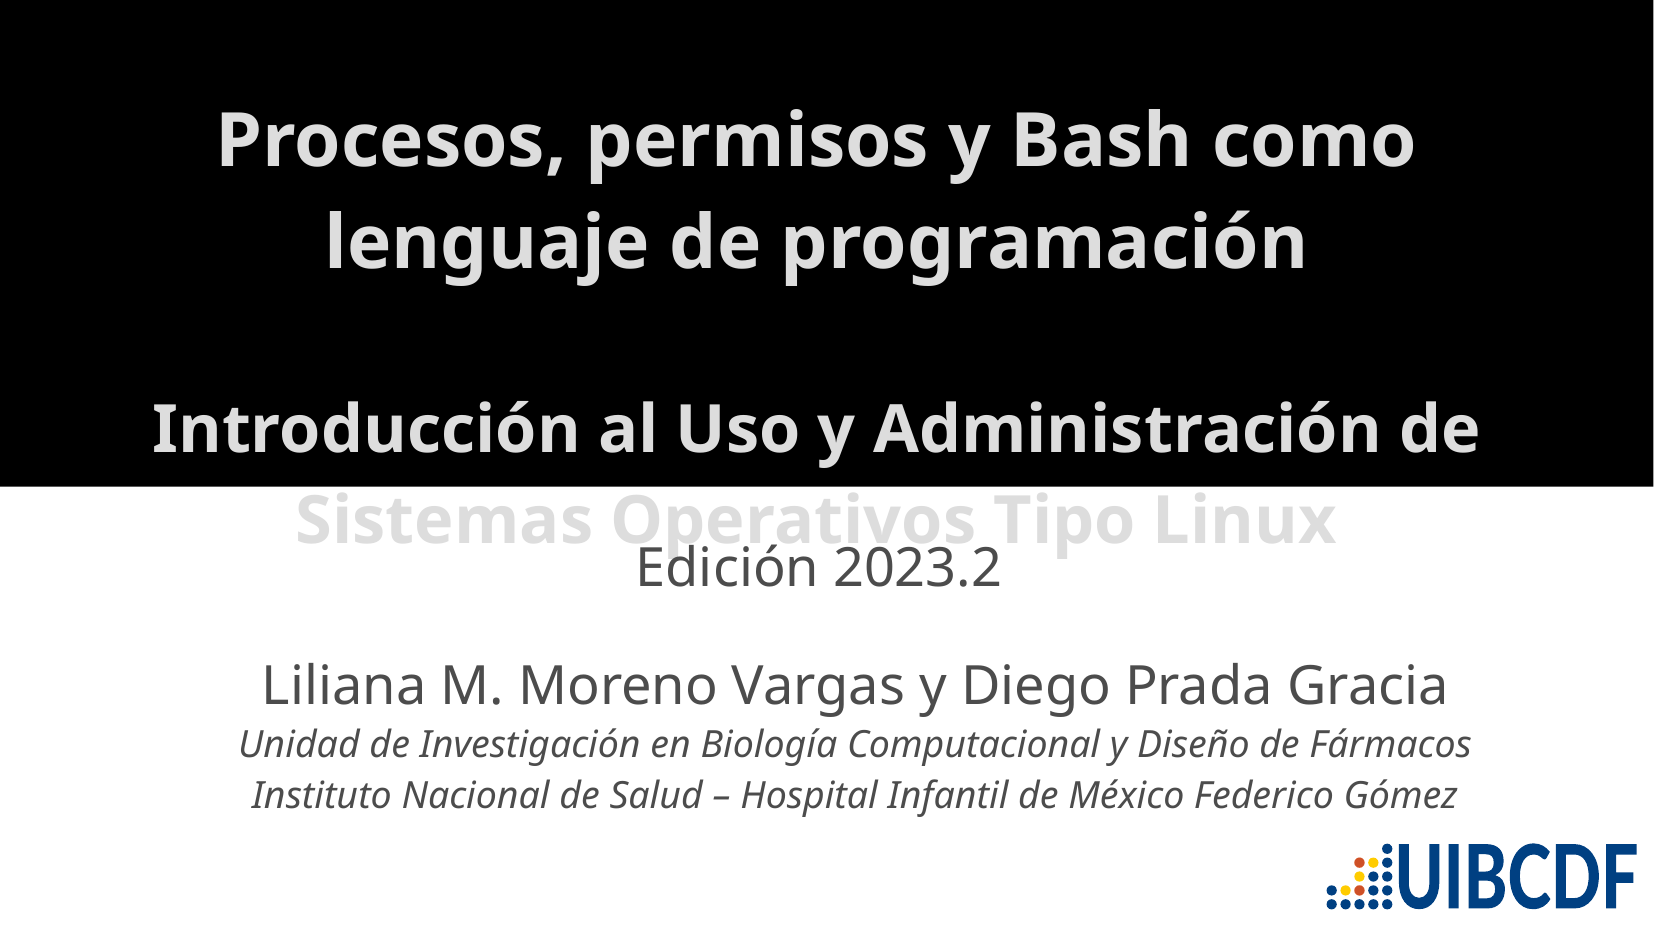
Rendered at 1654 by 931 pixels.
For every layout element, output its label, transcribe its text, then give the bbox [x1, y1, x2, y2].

text_box Procesos, permisos y Bash como lenguaje de programación Introducción al Uso y Administración de Sistemas Operativos Tipo Linux [81, 78, 1552, 445]
text_box Liliana M. Moreno Vargas y Diego Prada Gracia [237, 638, 1475, 763]
picture [1324, 841, 1637, 912]
text_box Edición 2023.2 [361, 520, 1277, 622]
text_box Unidad de Investigación en Biología Computacional y Diseño de Fármacos Instituto Nacional de Salud – Hospital Infantil de México Federico Gómez [220, 709, 1492, 801]
text_box [0, 0, 1654, 487]
